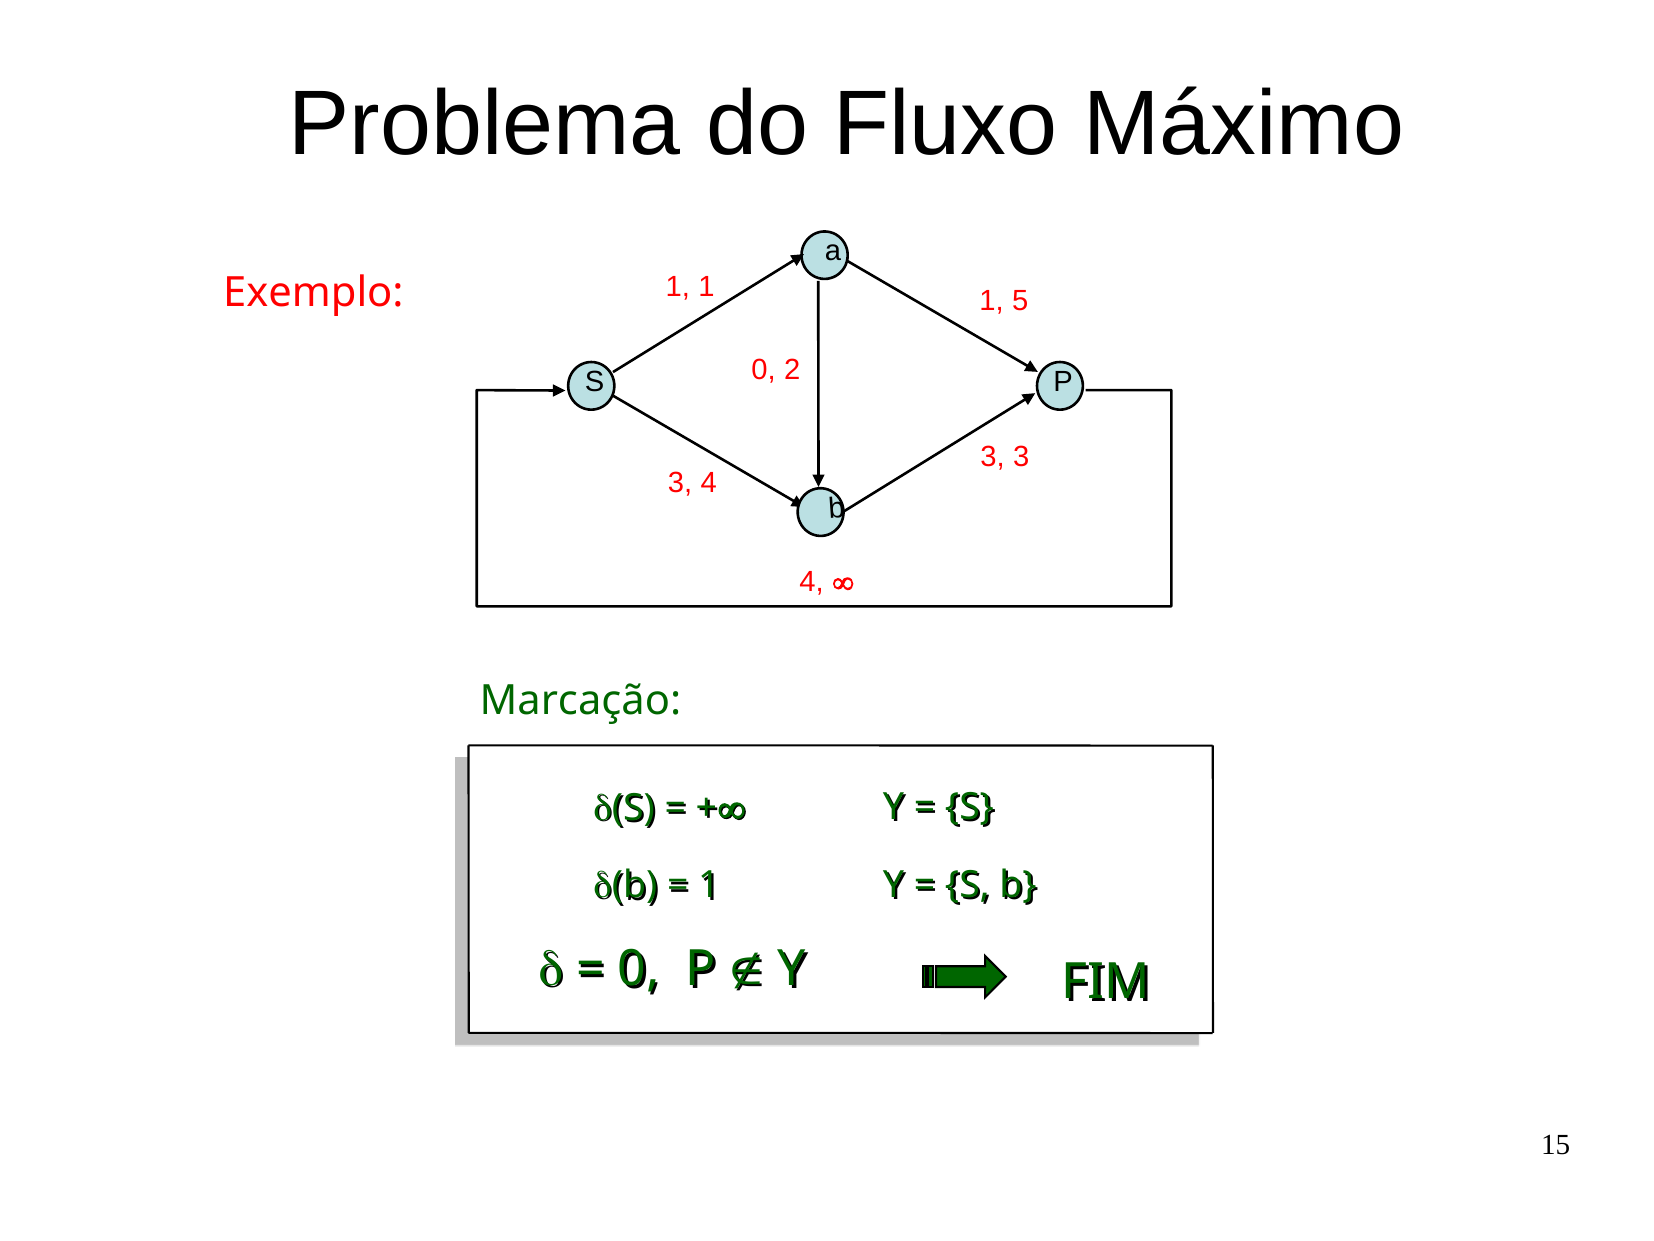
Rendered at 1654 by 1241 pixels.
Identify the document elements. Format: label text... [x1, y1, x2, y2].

text_box (b) = 1 [578, 849, 786, 924]
title Problema do Fluxo Máximo [261, 0, 1434, 253]
text_box 4,  [784, 556, 877, 603]
text_box [575, 403, 608, 410]
text_box FIM [1047, 936, 1199, 1011]
text_box Y = {S, b} [868, 849, 1199, 924]
text_box b [812, 480, 866, 531]
text_box Exemplo: [151, 247, 469, 331]
text_box S [570, 355, 625, 403]
text_box [801, 236, 841, 279]
text_box 0, 2 [736, 344, 824, 391]
text_box [470, 747, 1211, 1032]
text_box  = 0, P  Y [523, 923, 896, 998]
text_box [1044, 403, 1076, 410]
text_box Y = {S} [868, 771, 1199, 846]
text_box b [833, 504, 841, 516]
text_box (S) = + [578, 771, 827, 846]
text_box a [810, 225, 861, 272]
text_box [797, 489, 837, 536]
text_box P [1038, 355, 1093, 403]
text_box Marcação: [464, 661, 707, 735]
text_box 3, 4 [653, 457, 740, 504]
text_box 1, 1 [650, 261, 738, 309]
text_box 3, 3 [965, 431, 1053, 478]
text_box 1, 5 [964, 275, 1052, 322]
